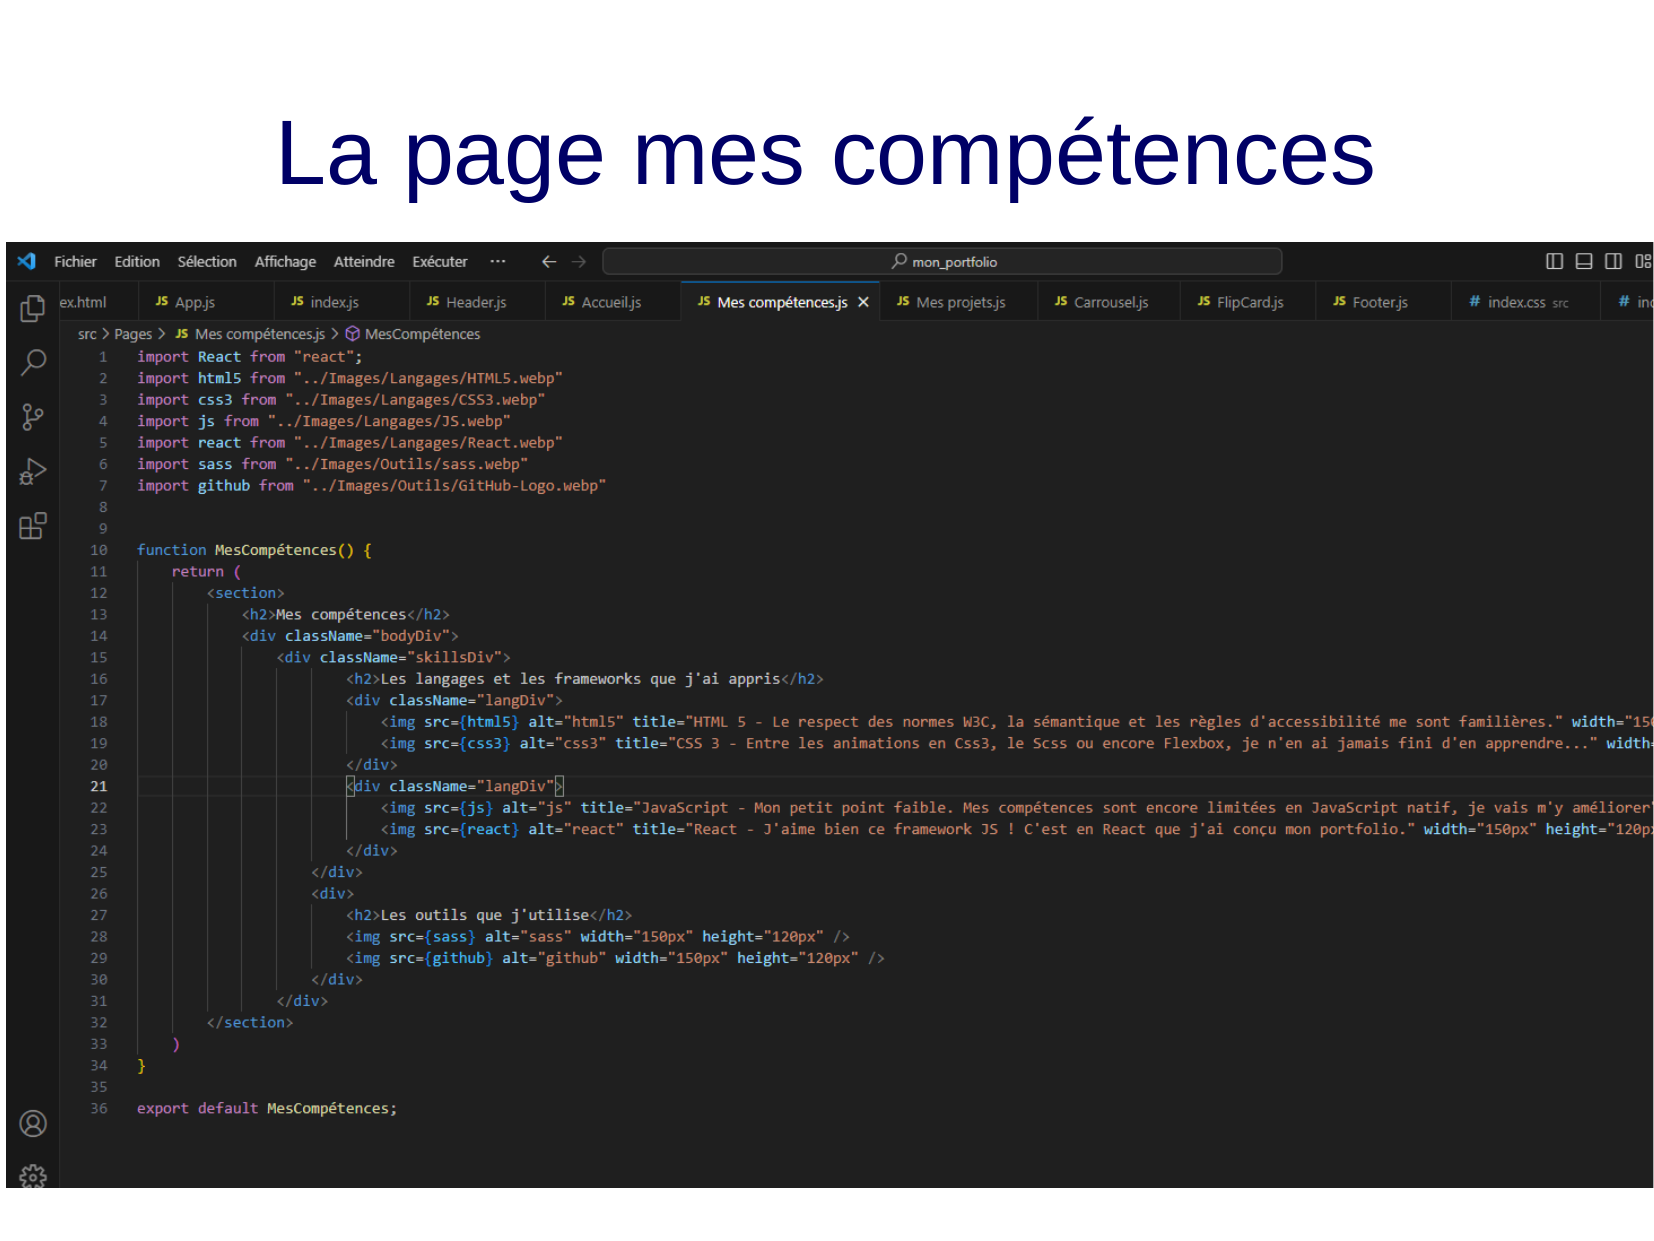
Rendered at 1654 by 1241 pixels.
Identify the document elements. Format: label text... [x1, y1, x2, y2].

picture [6, 242, 1654, 1188]
title La page mes compétences [82, 49, 1571, 242]
